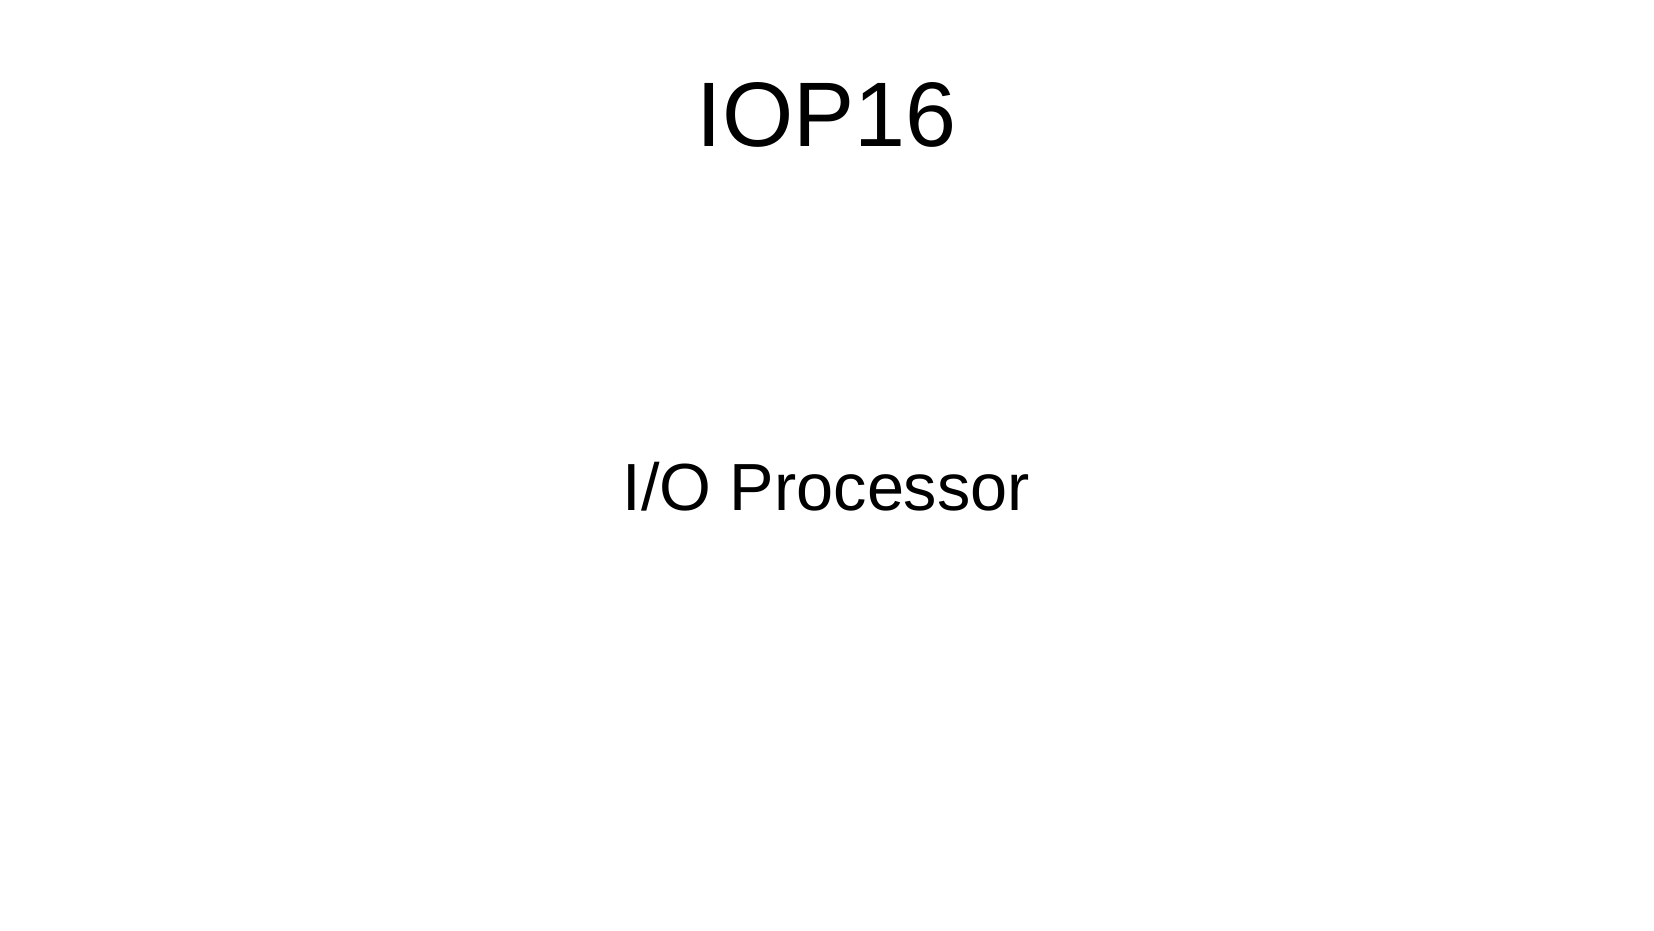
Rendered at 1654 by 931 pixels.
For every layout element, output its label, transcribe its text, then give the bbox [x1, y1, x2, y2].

title IOP16 [82, 37, 1571, 193]
subtitle I/O Processor [82, 217, 1571, 758]
